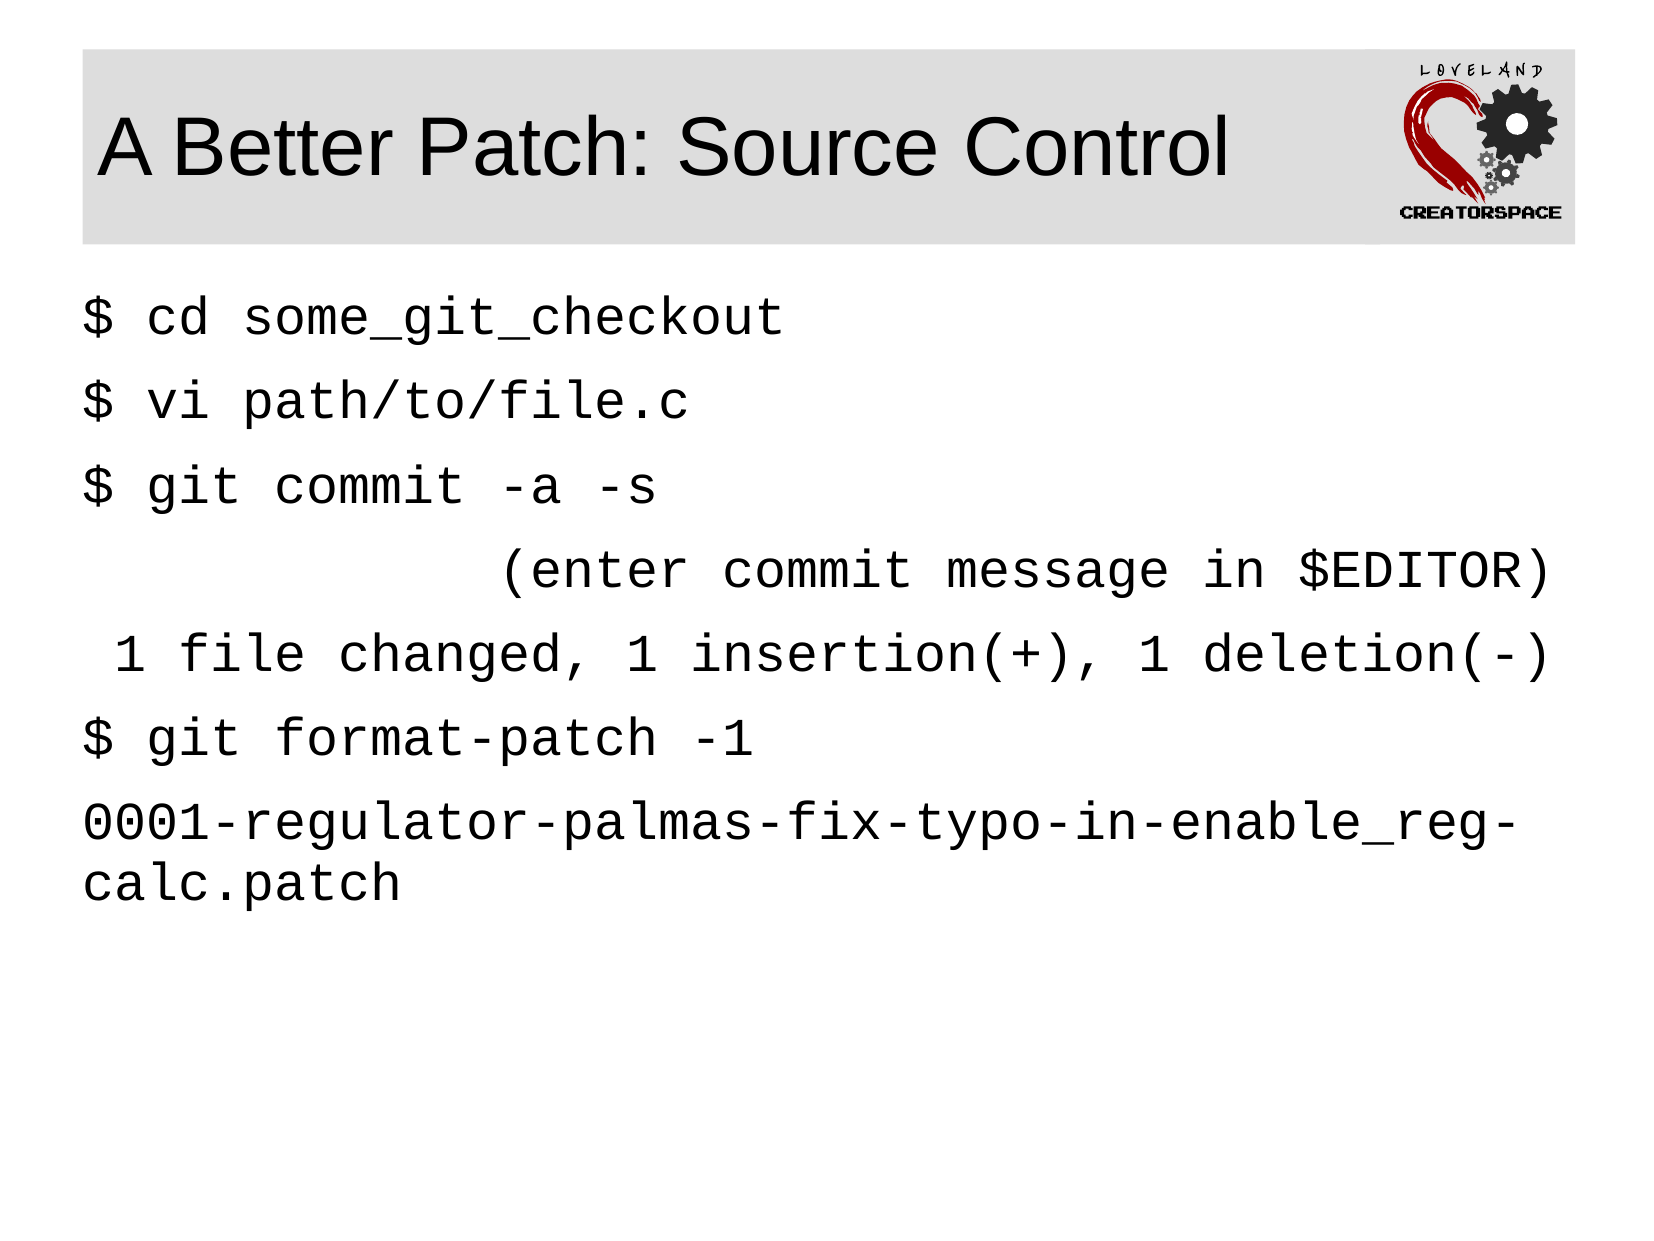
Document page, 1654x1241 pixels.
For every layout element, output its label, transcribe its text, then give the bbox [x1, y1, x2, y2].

title A Better Patch: Source Control [82, 49, 1381, 245]
list $ cd some_git_checkout $ vi path/to/file.c $ git commit -a -s (enter commit message in $EDITOR) 1 file changed, 1 insertion(+), 1 deletion(-) $ git format-patch -1 0001-regulator-palmas-fix-typo-in-enable_reg-calc.patch [82, 290, 1571, 1010]
